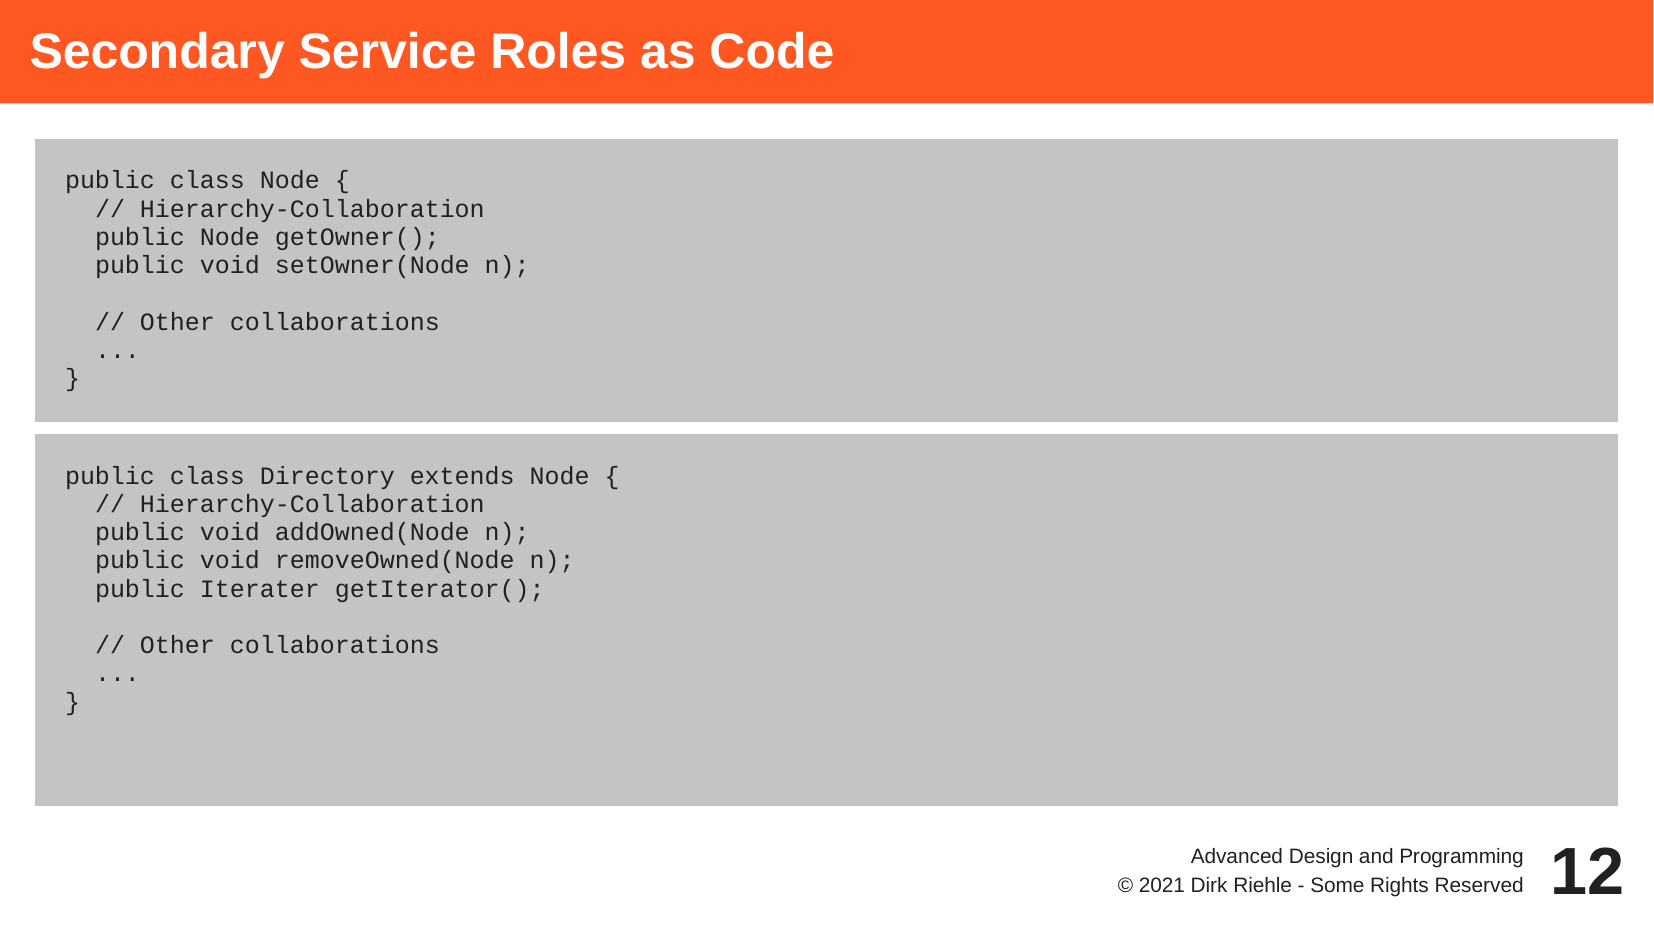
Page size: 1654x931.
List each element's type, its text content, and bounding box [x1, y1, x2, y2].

list public class Directory extends Node { // Hierarchy-Collaboration public void addOwned(Node n); public void removeOwned(Node n); public Iterater getIterator(); // Other collaborations ... } [29, 428, 1625, 813]
list public class Node { // Hierarchy-Collaboration public Node getOwner(); public void setOwner(Node n); // Other collaborations ... } [29, 132, 1625, 422]
title Secondary Service Roles as Code [0, 0, 1654, 104]
